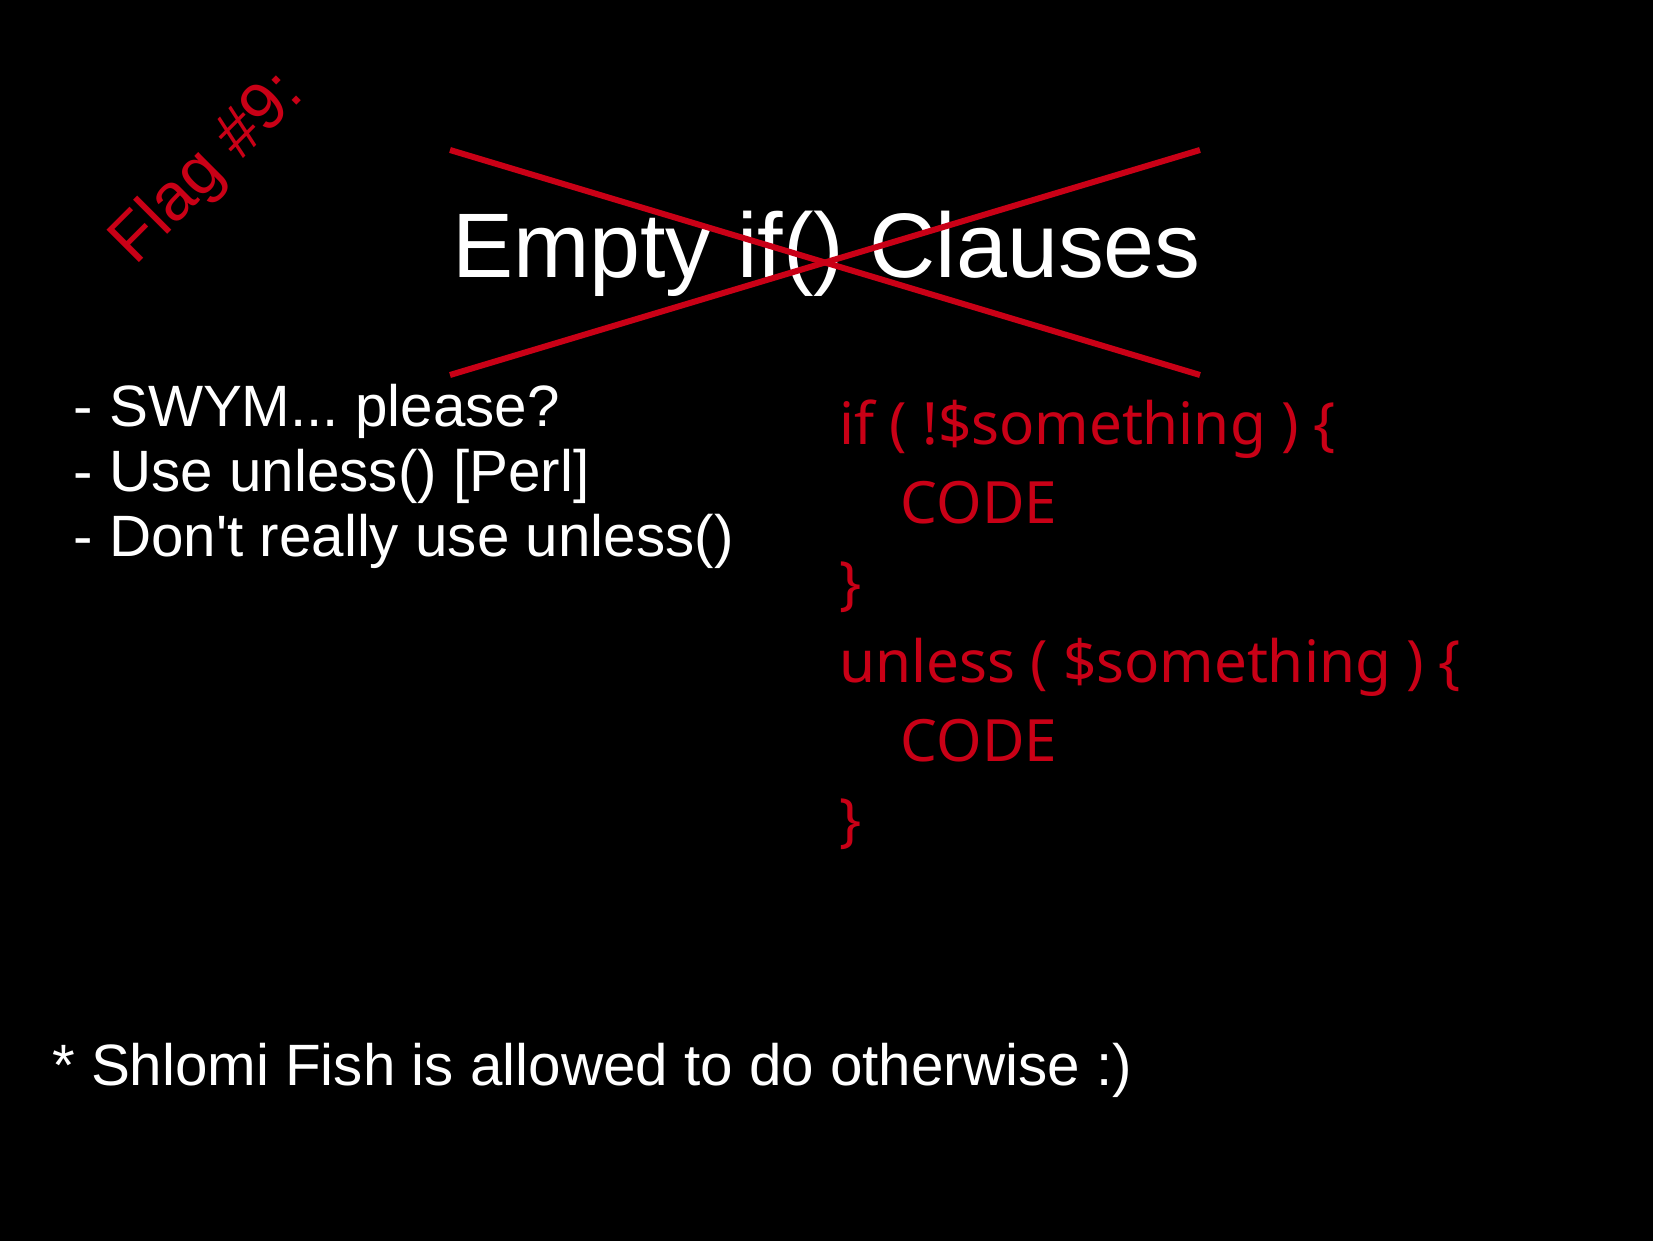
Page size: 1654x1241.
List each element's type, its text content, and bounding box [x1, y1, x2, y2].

text_box - SWYM... please? - Use unless() [Perl] - Don't really use unless() [58, 366, 788, 938]
text_box Empty if() Clauses [588, 187, 1062, 259]
text_box Flag #9: [77, 37, 338, 298]
text_box if ( !$something ) { CODE } unless ( $something ) { CODE } [825, 375, 1613, 1013]
text_box Empty if() Clauses [437, 187, 812, 317]
text_box Empty if() Clauses [658, 266, 992, 317]
text_box Empty if() Clauses [838, 187, 1218, 317]
text_box * Shlomi Fish is allowed to do otherwise :) [37, 1024, 1201, 1163]
